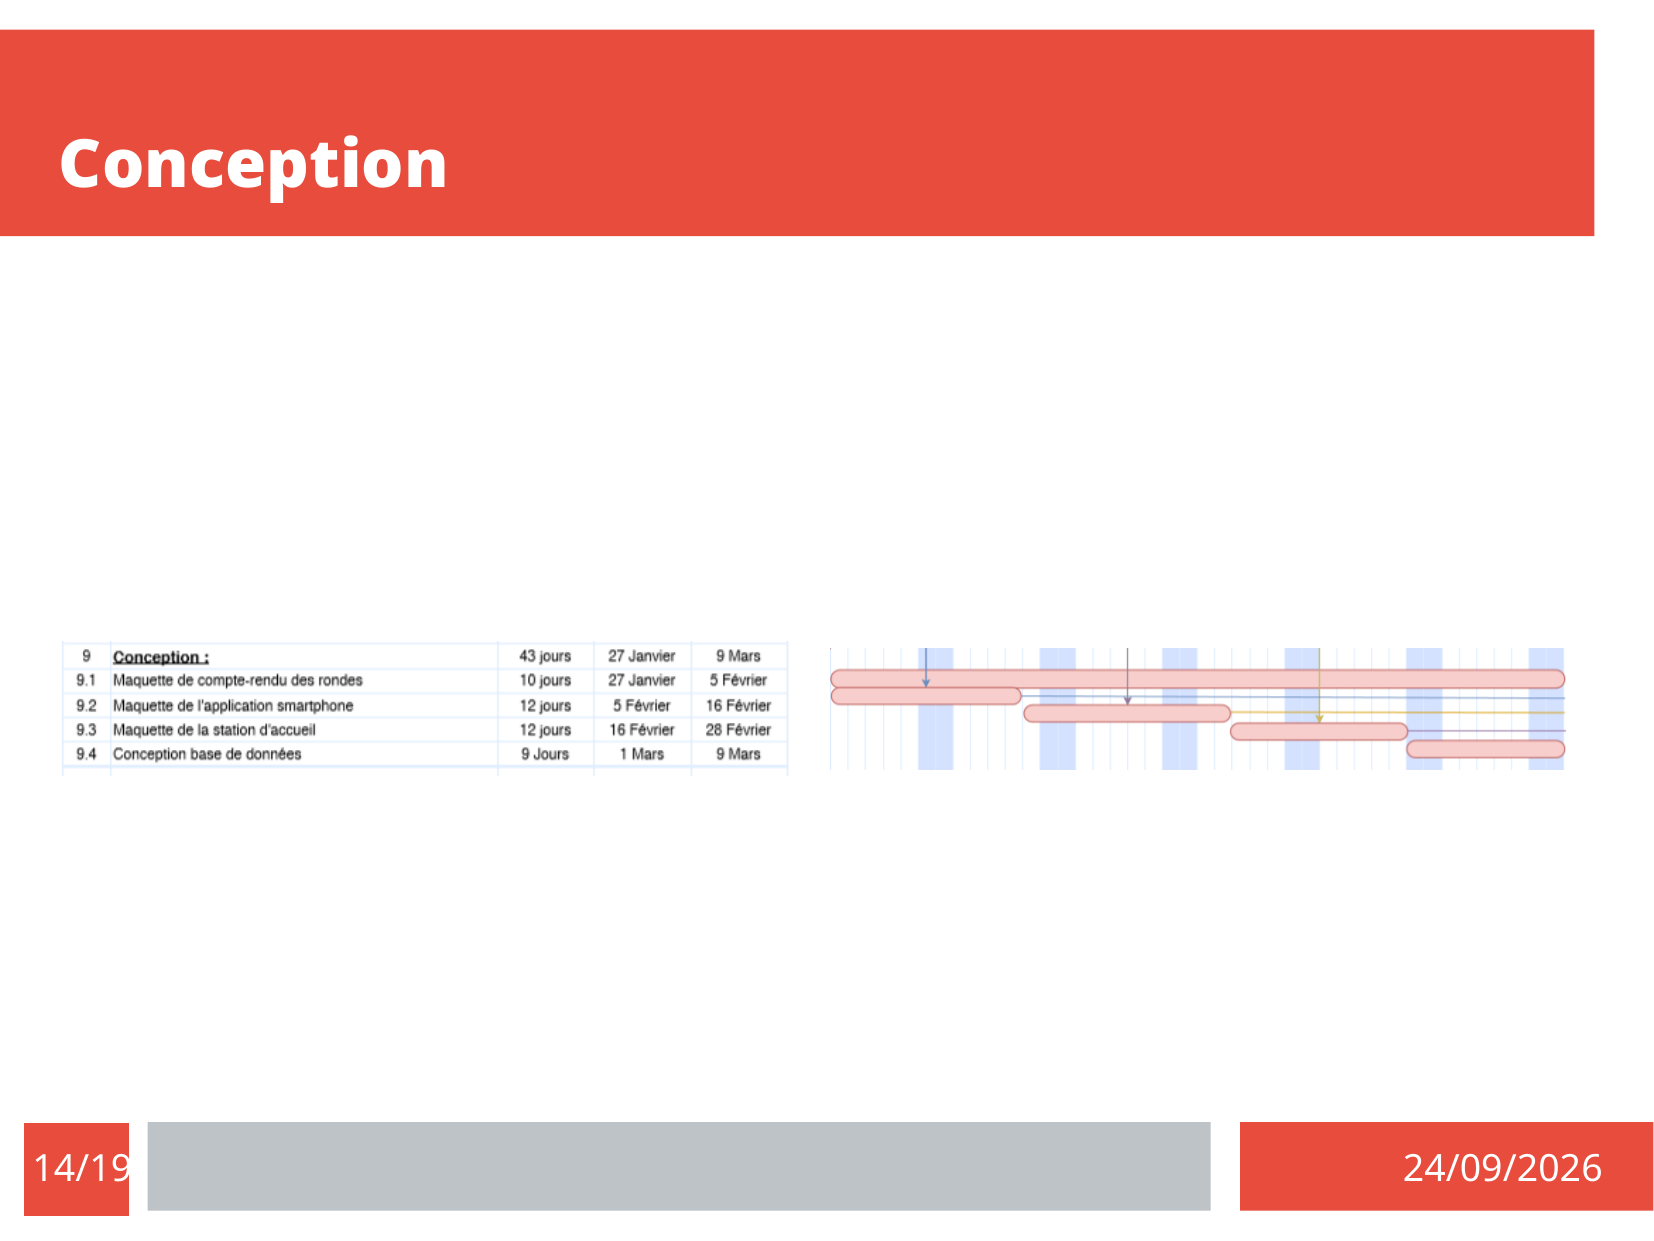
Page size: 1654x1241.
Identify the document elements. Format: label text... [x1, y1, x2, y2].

picture [830, 648, 1566, 770]
picture [58, 641, 794, 776]
text_box 28/01/2020 [1388, 1133, 1634, 1196]
title Conception [59, 59, 1595, 207]
